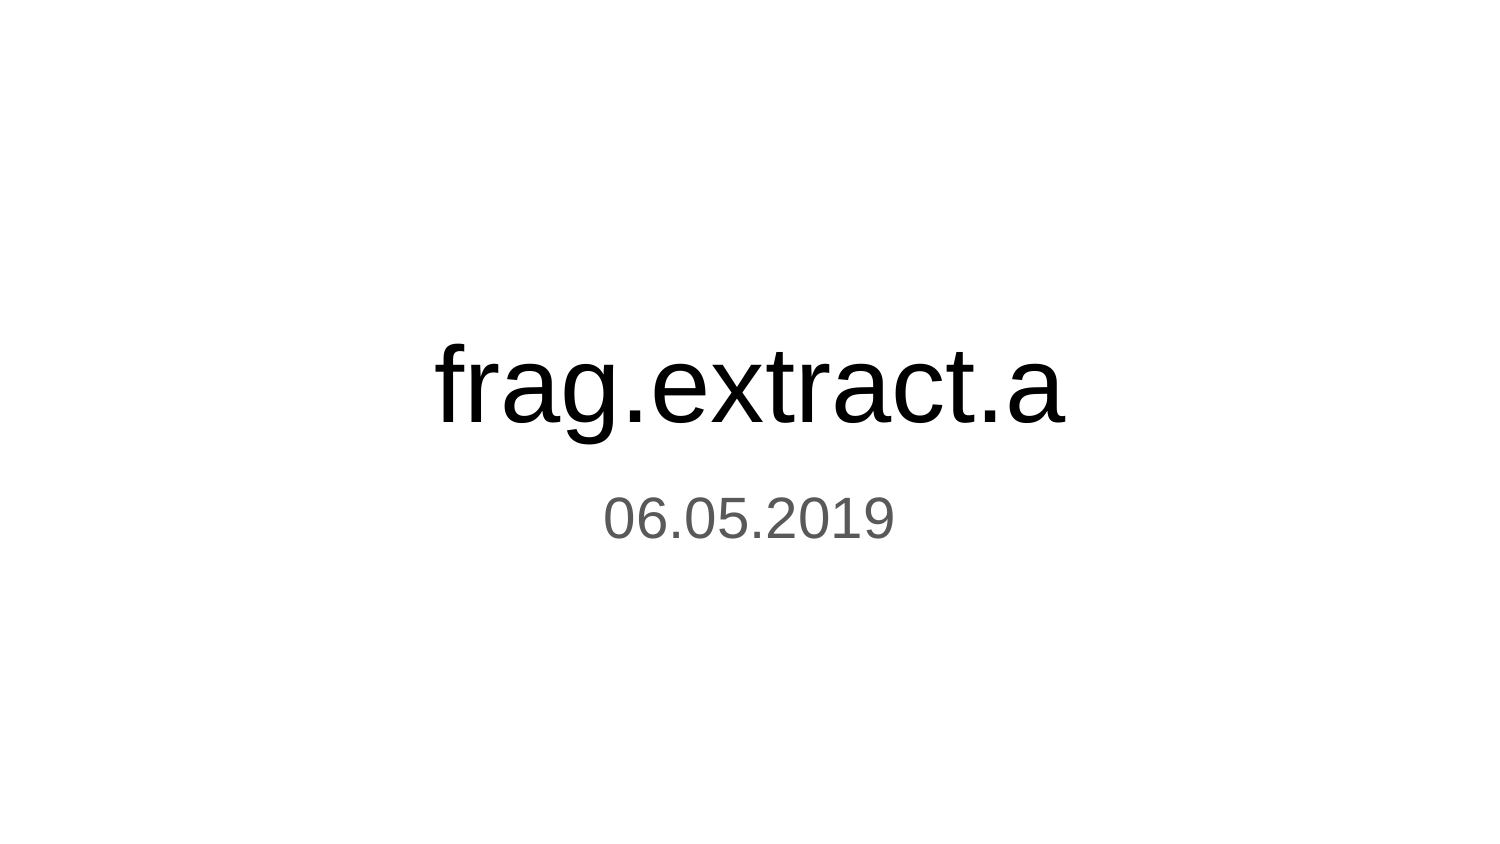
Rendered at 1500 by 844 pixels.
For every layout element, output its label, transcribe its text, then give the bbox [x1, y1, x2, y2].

title frag.extract.a [51, 122, 1449, 459]
subtitle 06.05.2019 [51, 464, 1449, 595]
